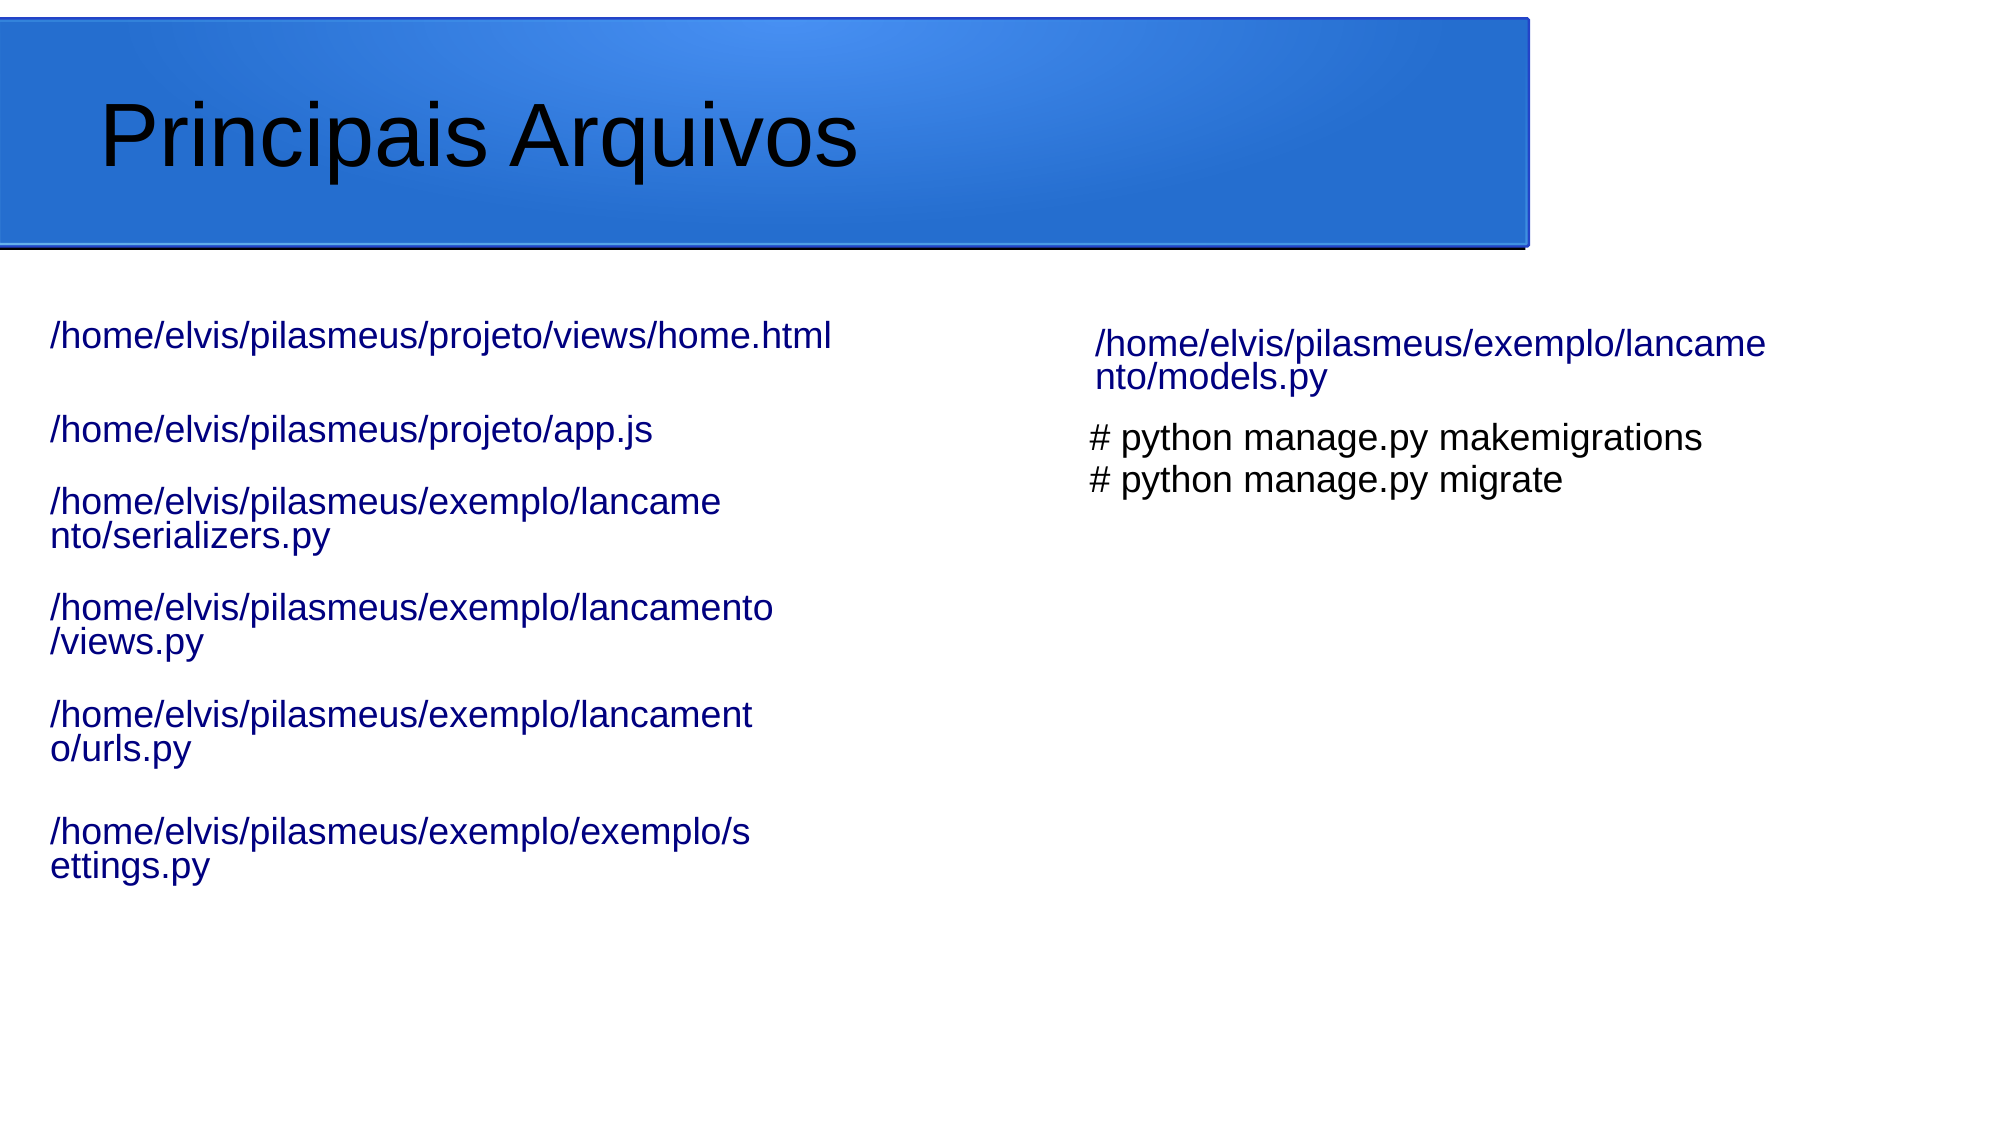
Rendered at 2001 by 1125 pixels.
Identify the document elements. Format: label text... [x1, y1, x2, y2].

text_box /home/elvis/pilasmeus/exemplo/exemplo/settings.py [35, 803, 768, 874]
text_box /home/elvis/pilasmeus/exemplo/lancamento/serializers.py [35, 473, 756, 544]
text_box /home/elvis/pilasmeus/projeto/views/home.html [35, 307, 851, 378]
text_box /home/elvis/pilasmeus/exemplo/lancamento/views.py [35, 578, 792, 649]
title Principais Arquivos [99, 42, 1493, 229]
text_box /home/elvis/pilasmeus/exemplo/lancamento/urls.py [35, 685, 768, 756]
text_box /home/elvis/pilasmeus/projeto/app.js [35, 400, 773, 471]
text_box # python manage.py makemigrations # python manage.py migrate [1074, 409, 1718, 508]
text_box /home/elvis/pilasmeus/exemplo/lancamento/models.py [1080, 314, 1792, 410]
